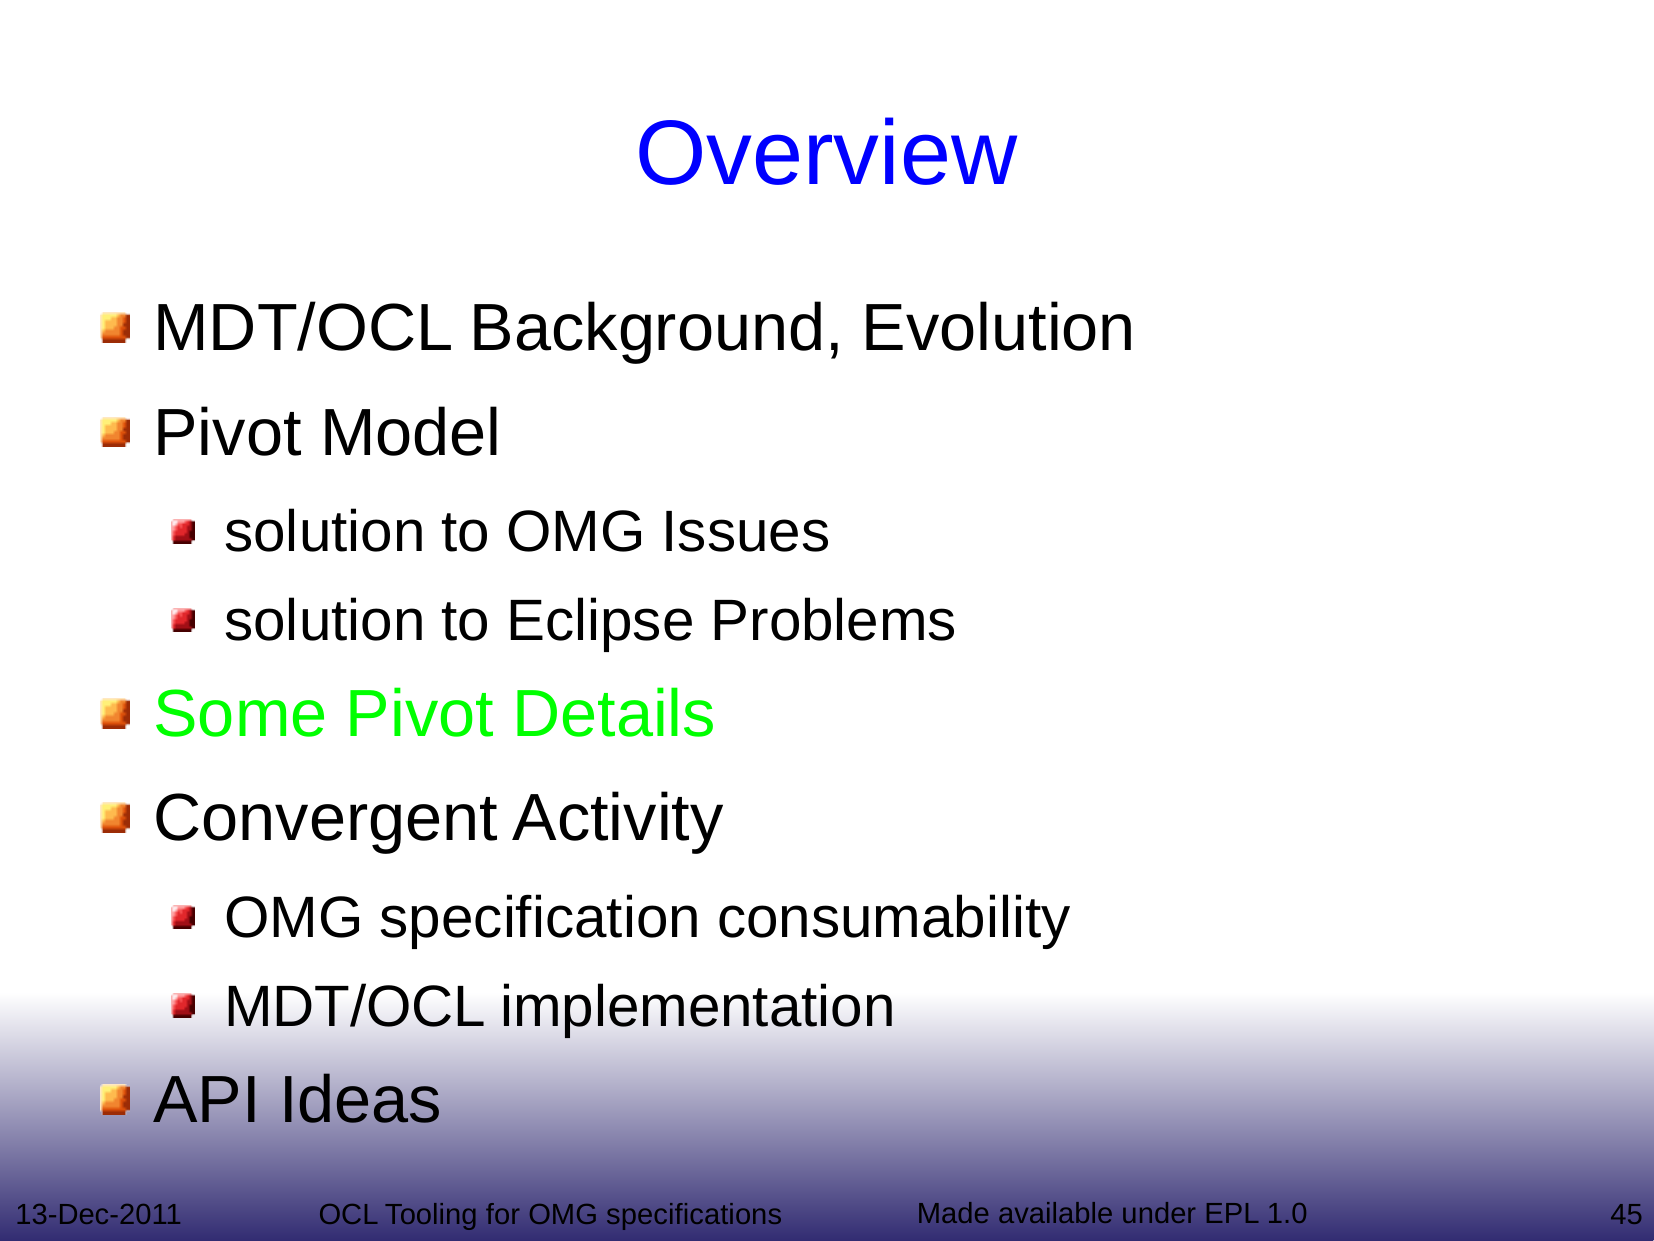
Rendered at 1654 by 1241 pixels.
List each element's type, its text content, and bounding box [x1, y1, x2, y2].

title Overview [82, 49, 1571, 257]
list MDT/OCL Background, Evolution Pivot Model solution to OMG Issues solution to Eclipse Problems Some Pivot Details Convergent Activity OMG specification consumability MDT/OCL implementation API Ideas [82, 290, 1571, 1136]
